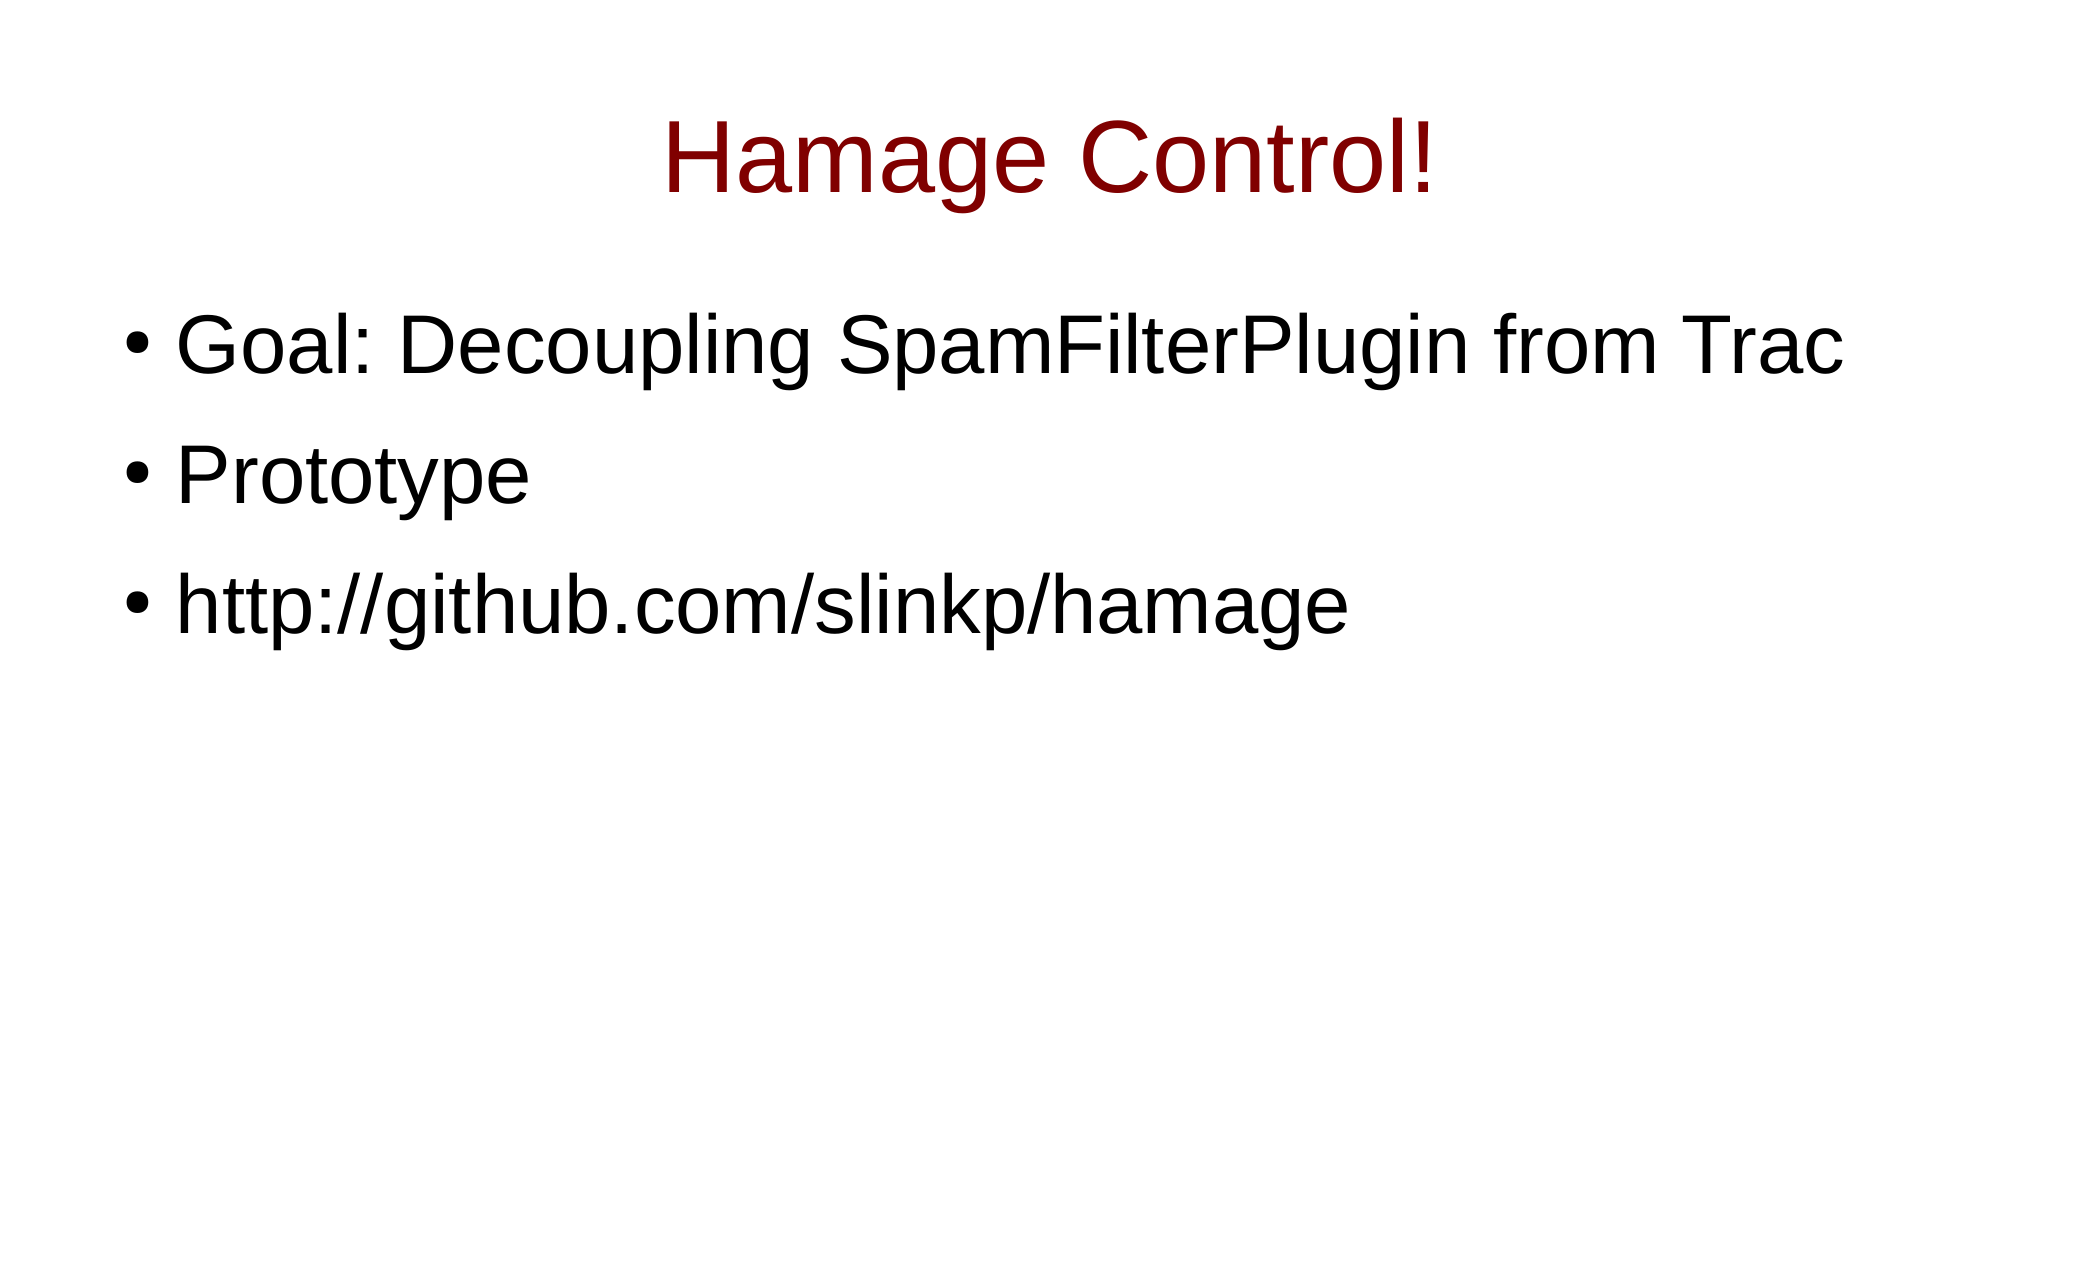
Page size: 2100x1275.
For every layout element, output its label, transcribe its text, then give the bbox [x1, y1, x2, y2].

list Goal: Decoupling SpamFilterPlugin from Trac Prototype http://github.com/slinkp/hamage [105, 298, 1953, 1038]
title Hamage Control! [105, 50, 1995, 264]
